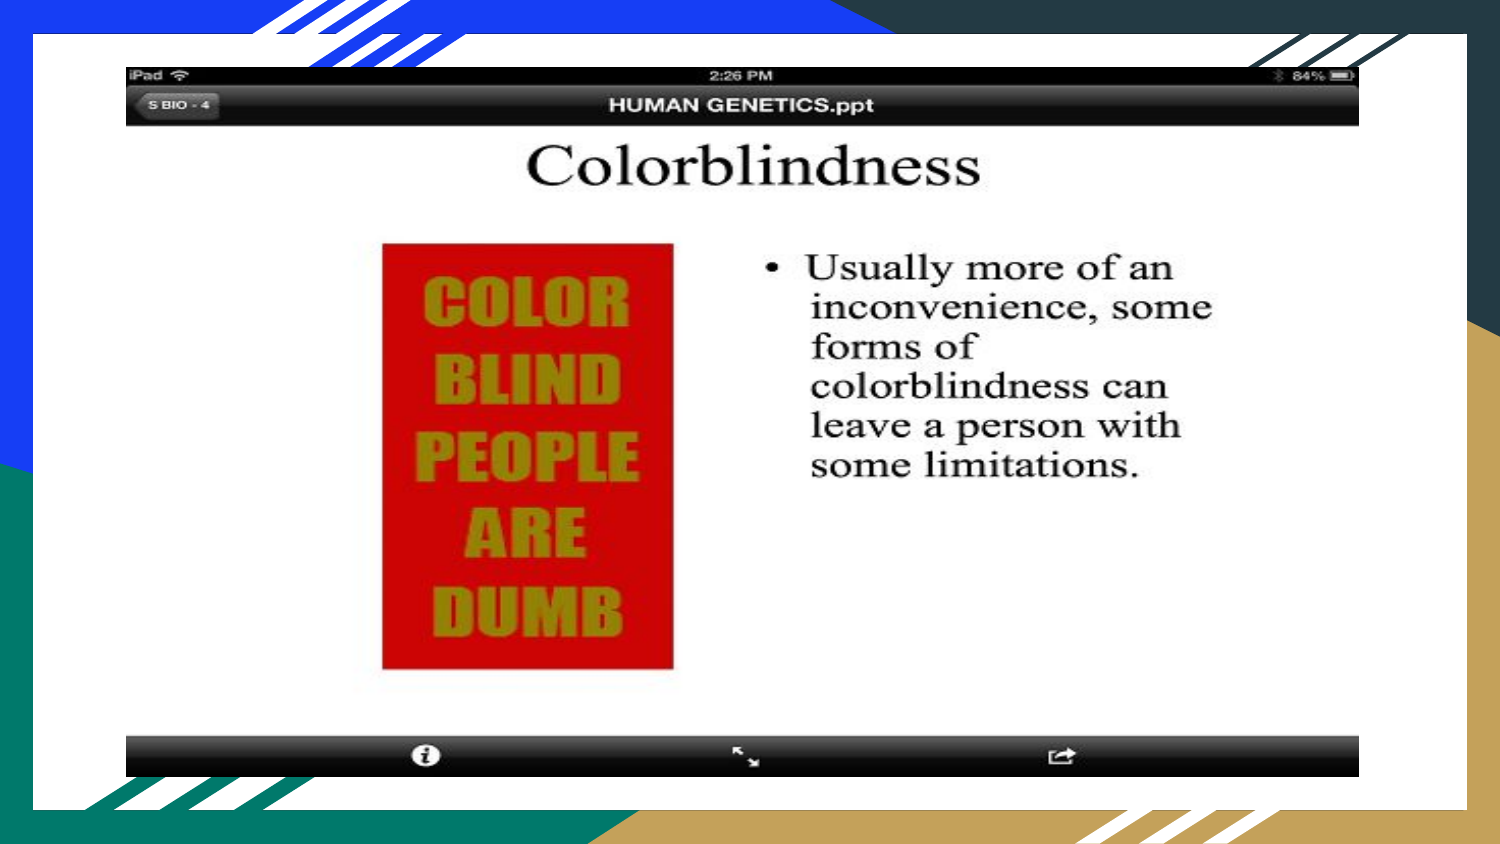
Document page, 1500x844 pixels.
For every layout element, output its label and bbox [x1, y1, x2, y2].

picture [126, 67, 1359, 777]
